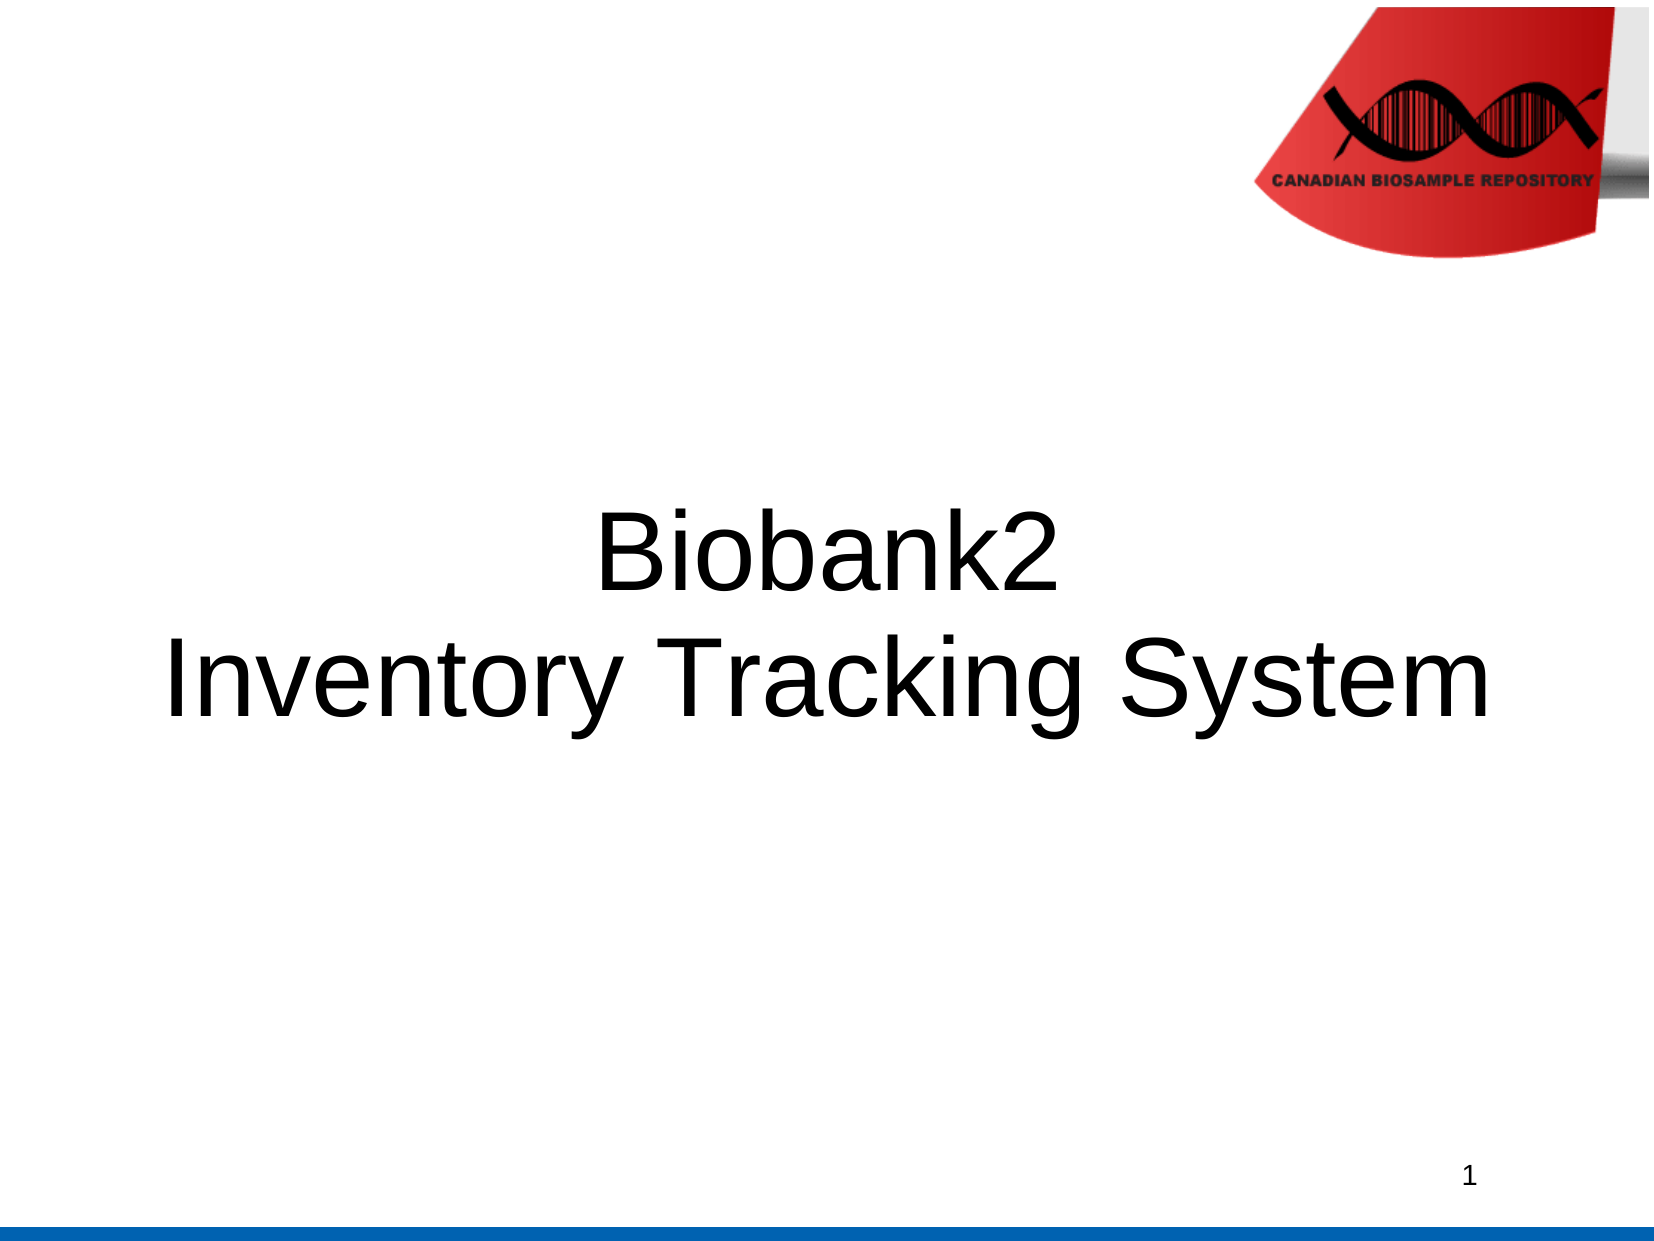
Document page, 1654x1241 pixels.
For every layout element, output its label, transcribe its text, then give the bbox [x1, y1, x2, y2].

title Biobank2 Inventory Tracking System [121, 110, 1534, 1119]
picture [1240, 7, 1649, 325]
